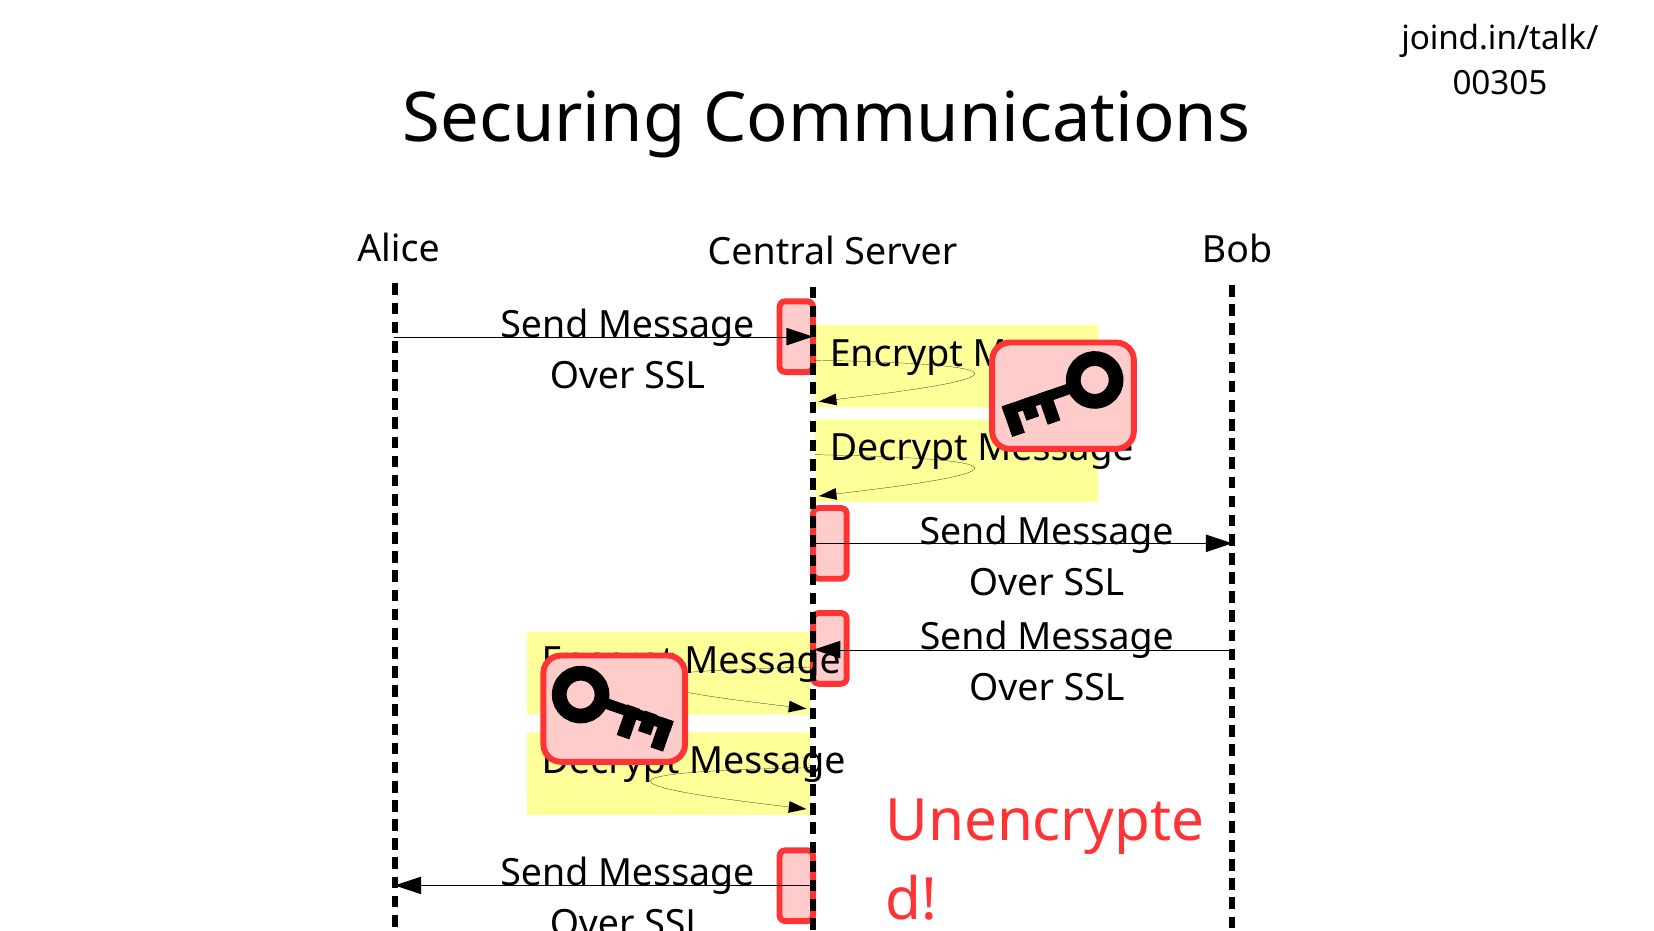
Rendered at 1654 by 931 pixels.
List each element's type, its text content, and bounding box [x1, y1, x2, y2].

text_box Send Message Over SSL [485, 838, 733, 931]
text_box Encrypt Message [526, 625, 808, 684]
text_box [813, 651, 847, 684]
text_box [779, 337, 814, 373]
text_box [814, 472, 1099, 502]
text_box [813, 613, 847, 650]
text_box Decrypt Message [814, 413, 1104, 472]
text_box [813, 507, 847, 543]
text_box Bob [1187, 215, 1278, 274]
title Securing Communications [82, 37, 1571, 193]
text_box [526, 785, 811, 815]
text_box [779, 886, 814, 922]
text_box [825, 655, 835, 661]
text_box [813, 544, 847, 579]
text_box Central Server [692, 216, 934, 275]
text_box Decrypt Message [526, 726, 815, 785]
text_box Alice [342, 213, 447, 272]
text_box [526, 655, 811, 762]
text_box [779, 301, 814, 337]
text_box Encrypt Message [814, 318, 1097, 377]
text_box Unencrypted! [871, 770, 1238, 863]
text_box [779, 850, 814, 885]
text_box [814, 324, 1134, 449]
text_box Send Message Over SSL [904, 497, 1152, 599]
text_box Send Message Over SSL [904, 602, 1152, 704]
text_box Send Message Over SSL [485, 290, 733, 392]
